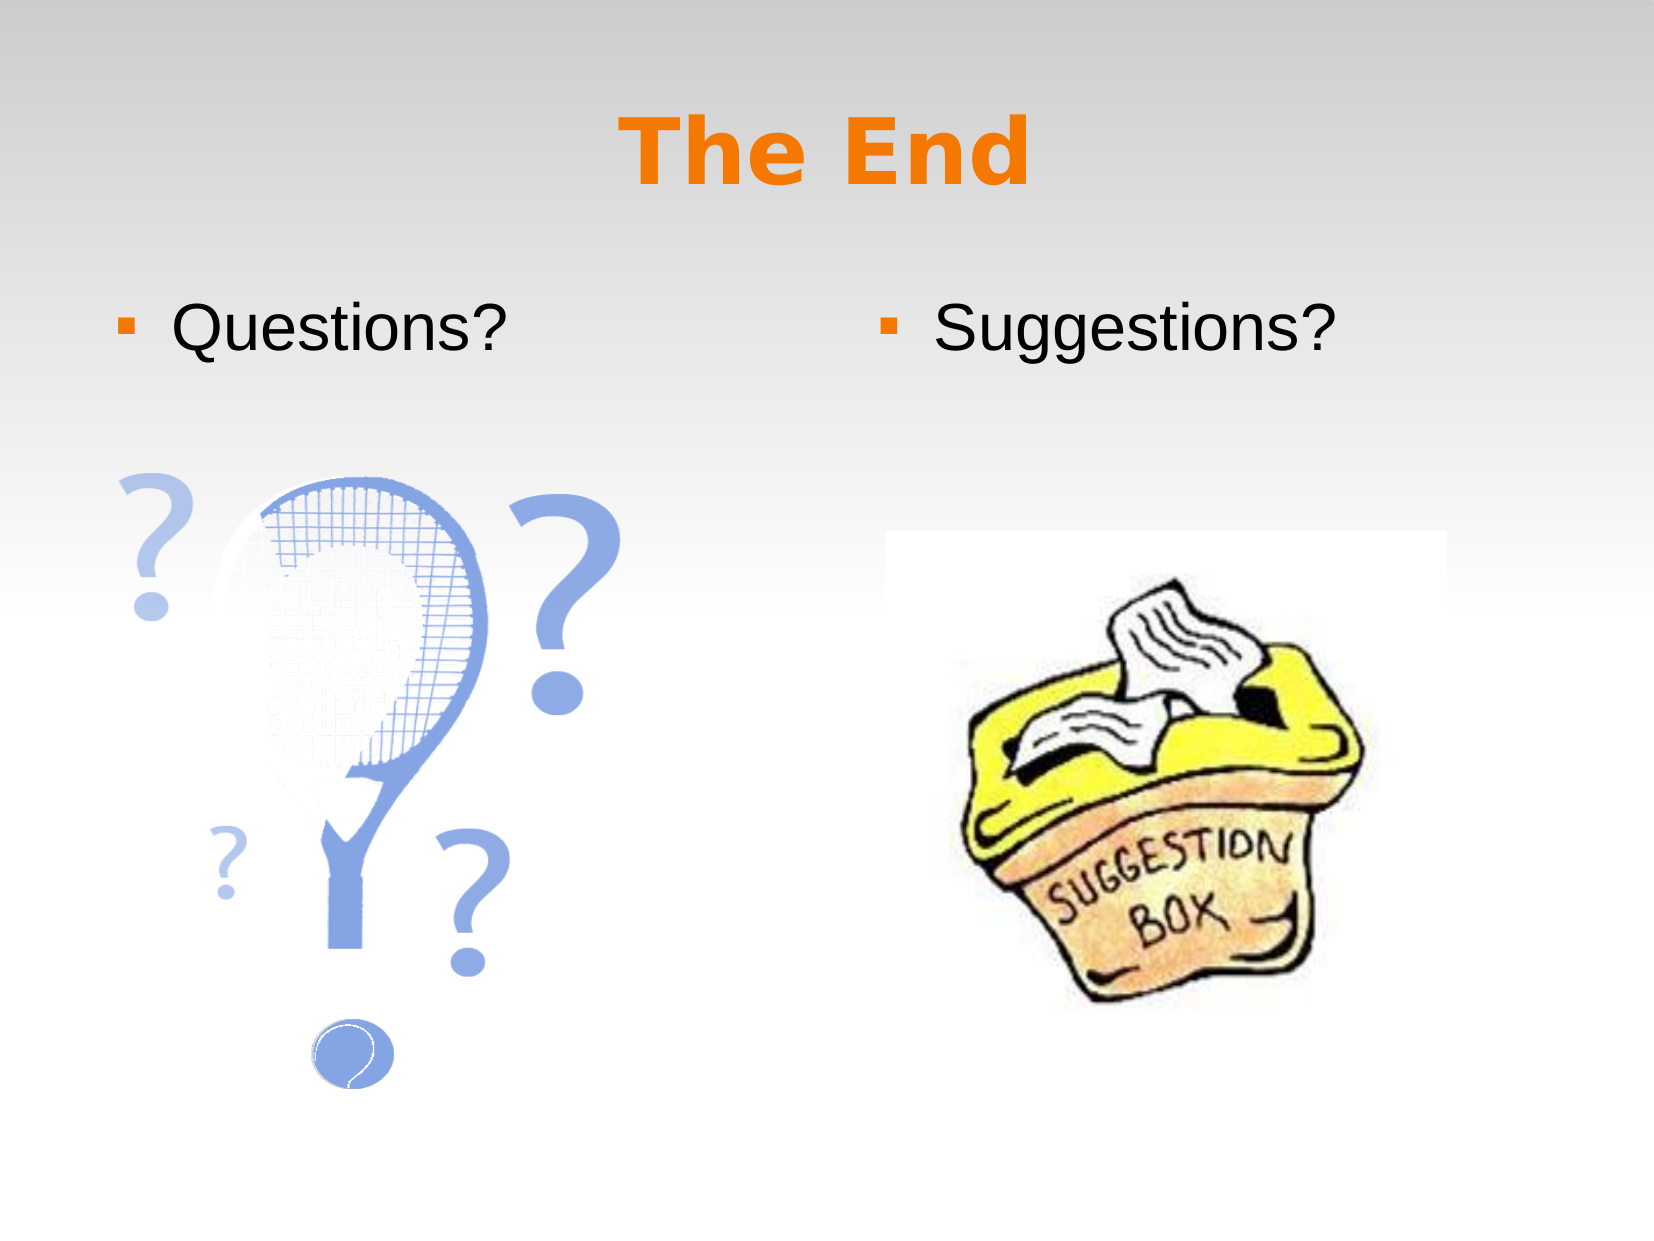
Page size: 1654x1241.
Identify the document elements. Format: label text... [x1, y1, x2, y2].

picture [118, 472, 621, 1089]
list Suggestions? [845, 290, 1572, 1109]
picture [885, 531, 1447, 1063]
title The End [82, 49, 1571, 257]
list Questions? [82, 290, 809, 1109]
